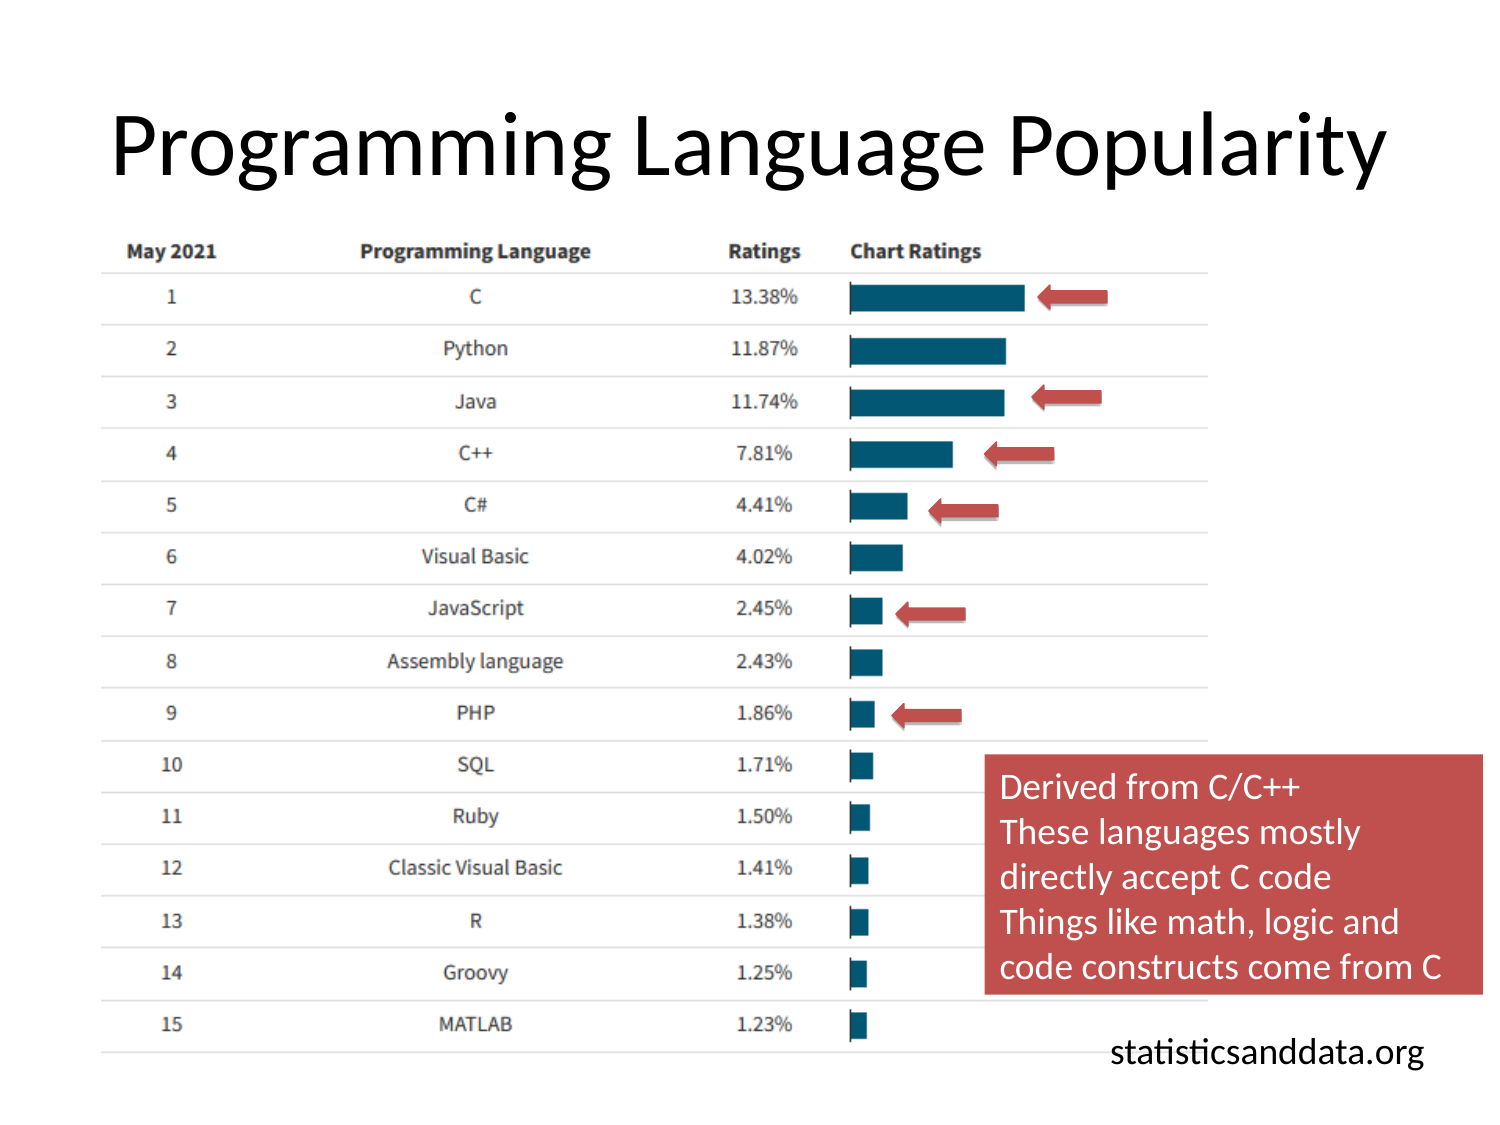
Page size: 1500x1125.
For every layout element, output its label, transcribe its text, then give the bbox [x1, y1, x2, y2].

text_box [1031, 385, 1101, 409]
text_box statisticsanddata.org [1095, 1019, 1458, 1080]
text_box [928, 498, 998, 523]
title Programming Language Popularity [75, 45, 1425, 233]
text_box [984, 442, 1054, 466]
text_box Derived from C/C++ These languages mostly directly accept C code Things like math, logic and code constructs come from C [984, 754, 1483, 995]
text_box [891, 703, 961, 728]
text_box [895, 602, 965, 626]
text_box [1037, 285, 1107, 309]
picture [101, 221, 1208, 1058]
